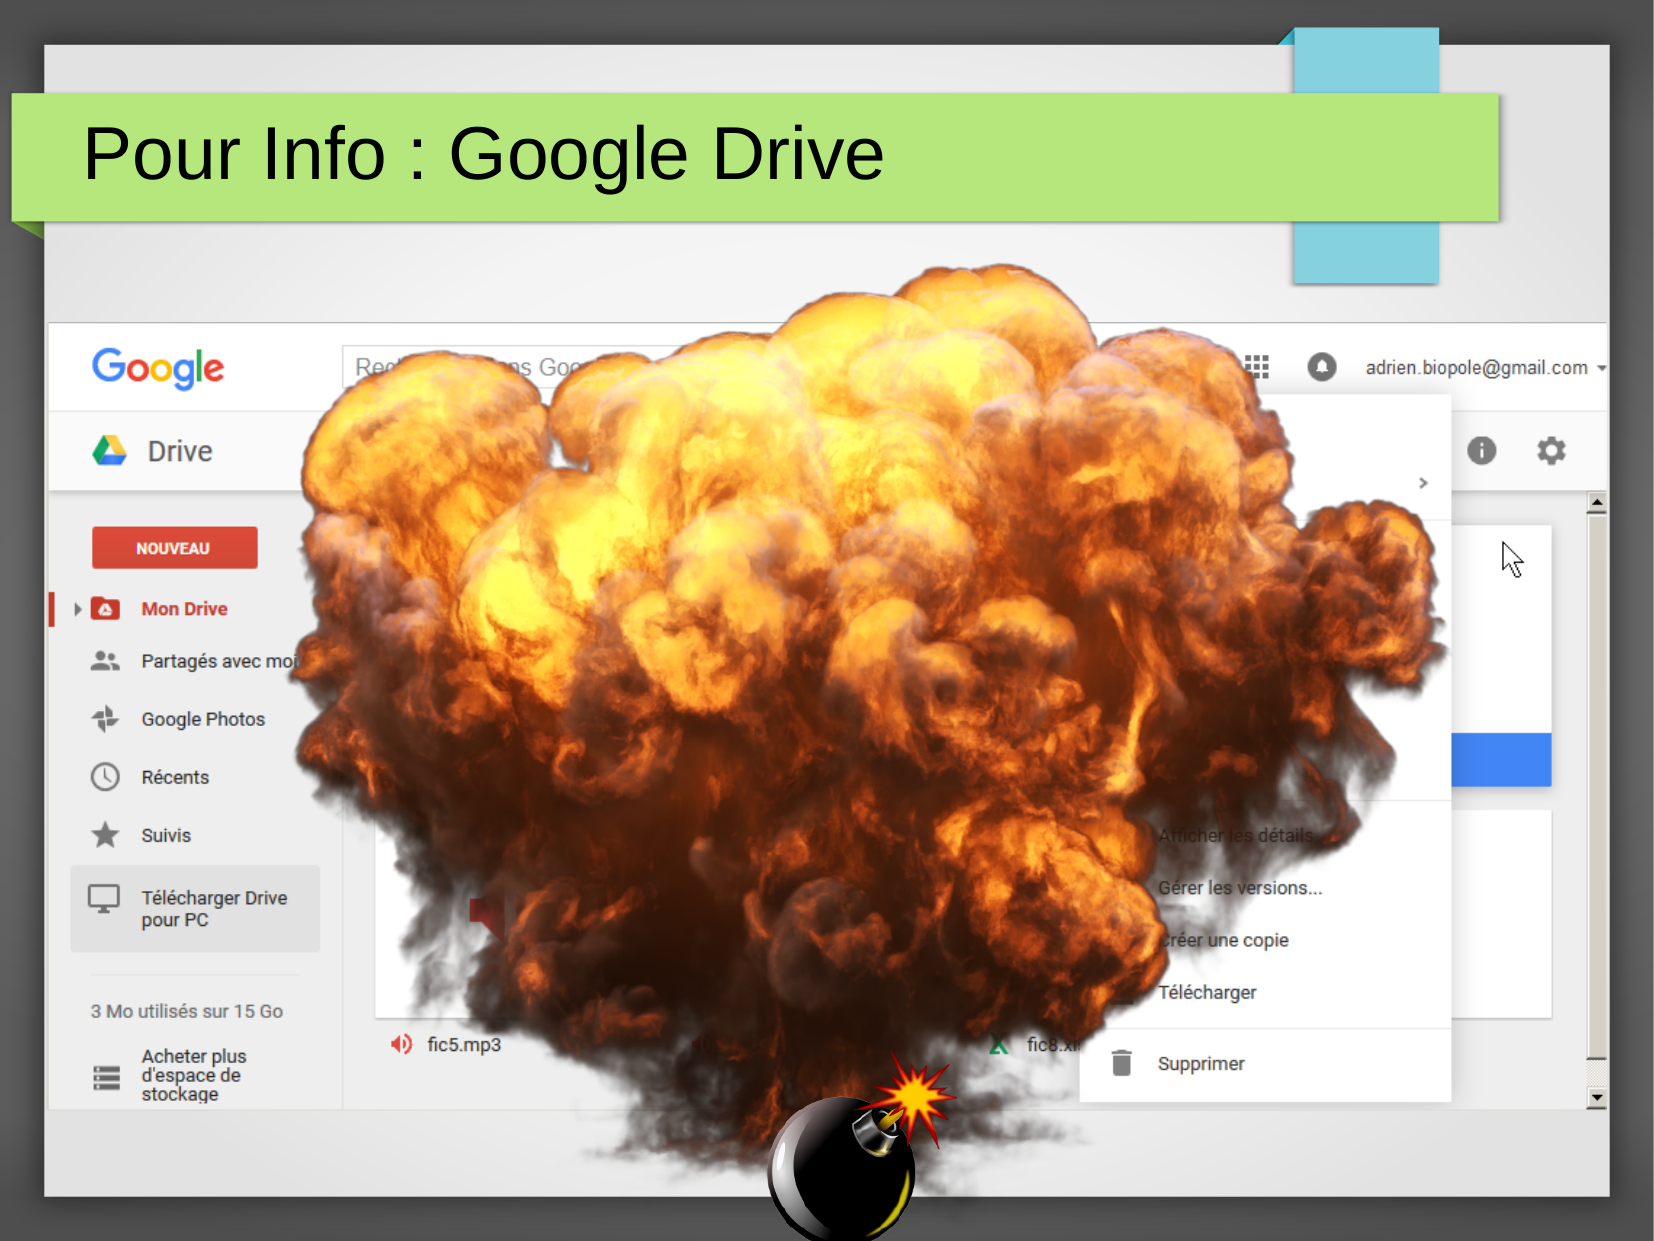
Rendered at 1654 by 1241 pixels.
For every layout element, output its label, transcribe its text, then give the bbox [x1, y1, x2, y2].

title Pour Info : Google Drive [82, 94, 1264, 213]
picture [0, 0, 1654, 1241]
